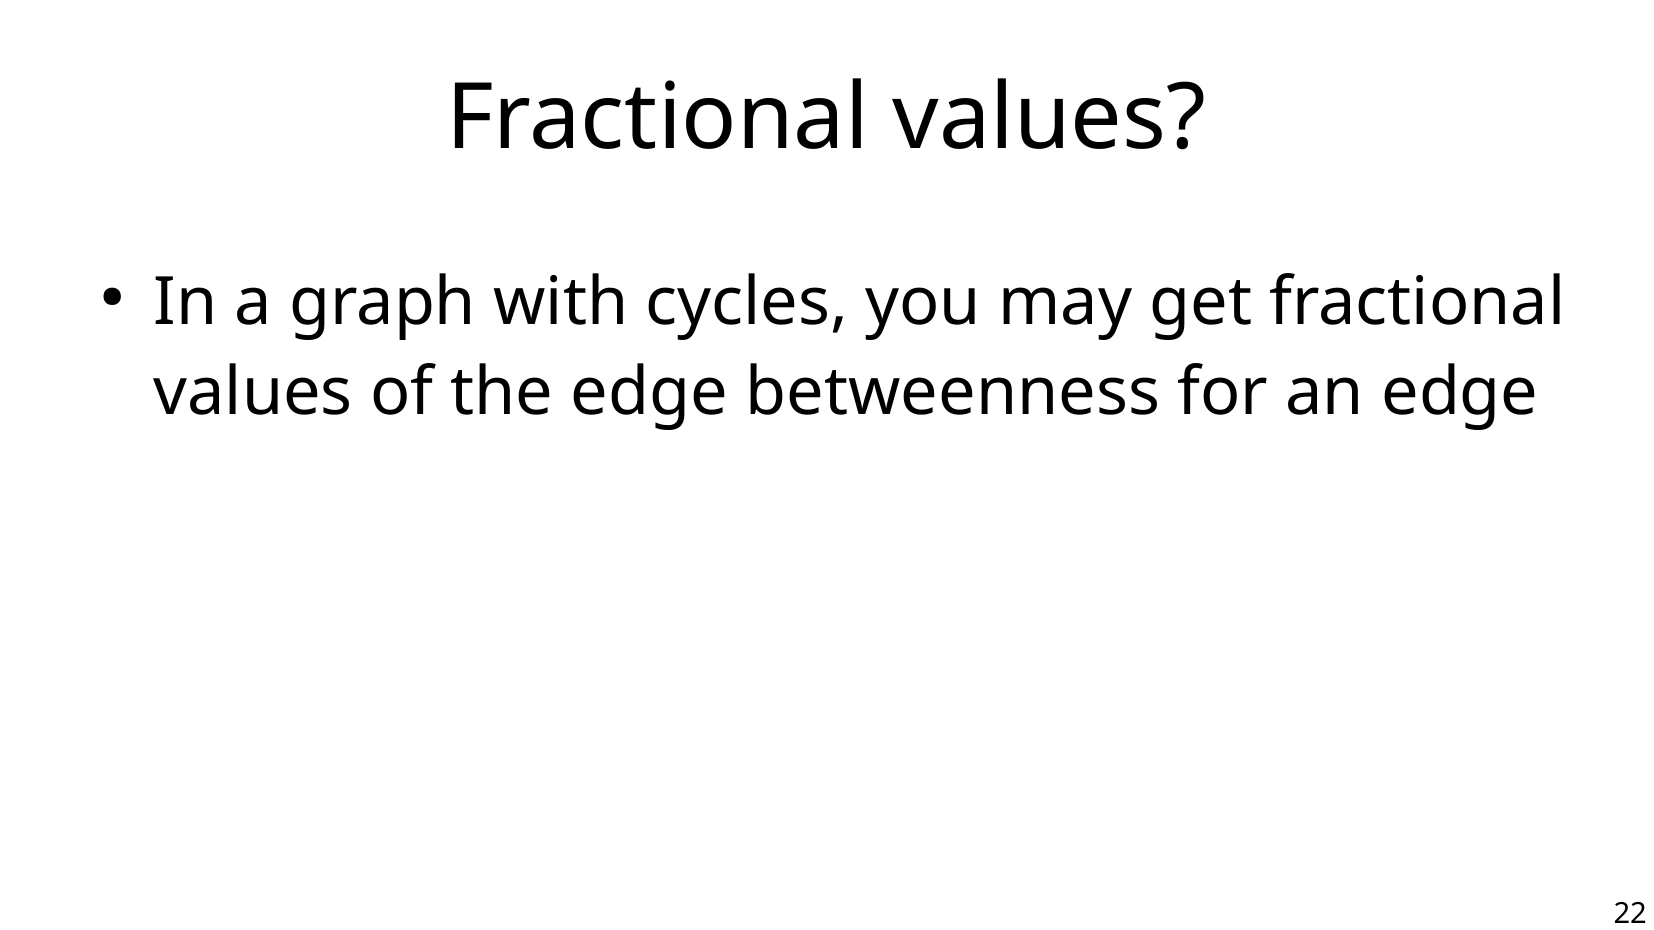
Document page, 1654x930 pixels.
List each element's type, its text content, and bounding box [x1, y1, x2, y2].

list In a graph with cycles, you may get fractional values of the edge betweenness for an edge [82, 252, 1571, 793]
title Fractional values? [82, 1, 1571, 225]
